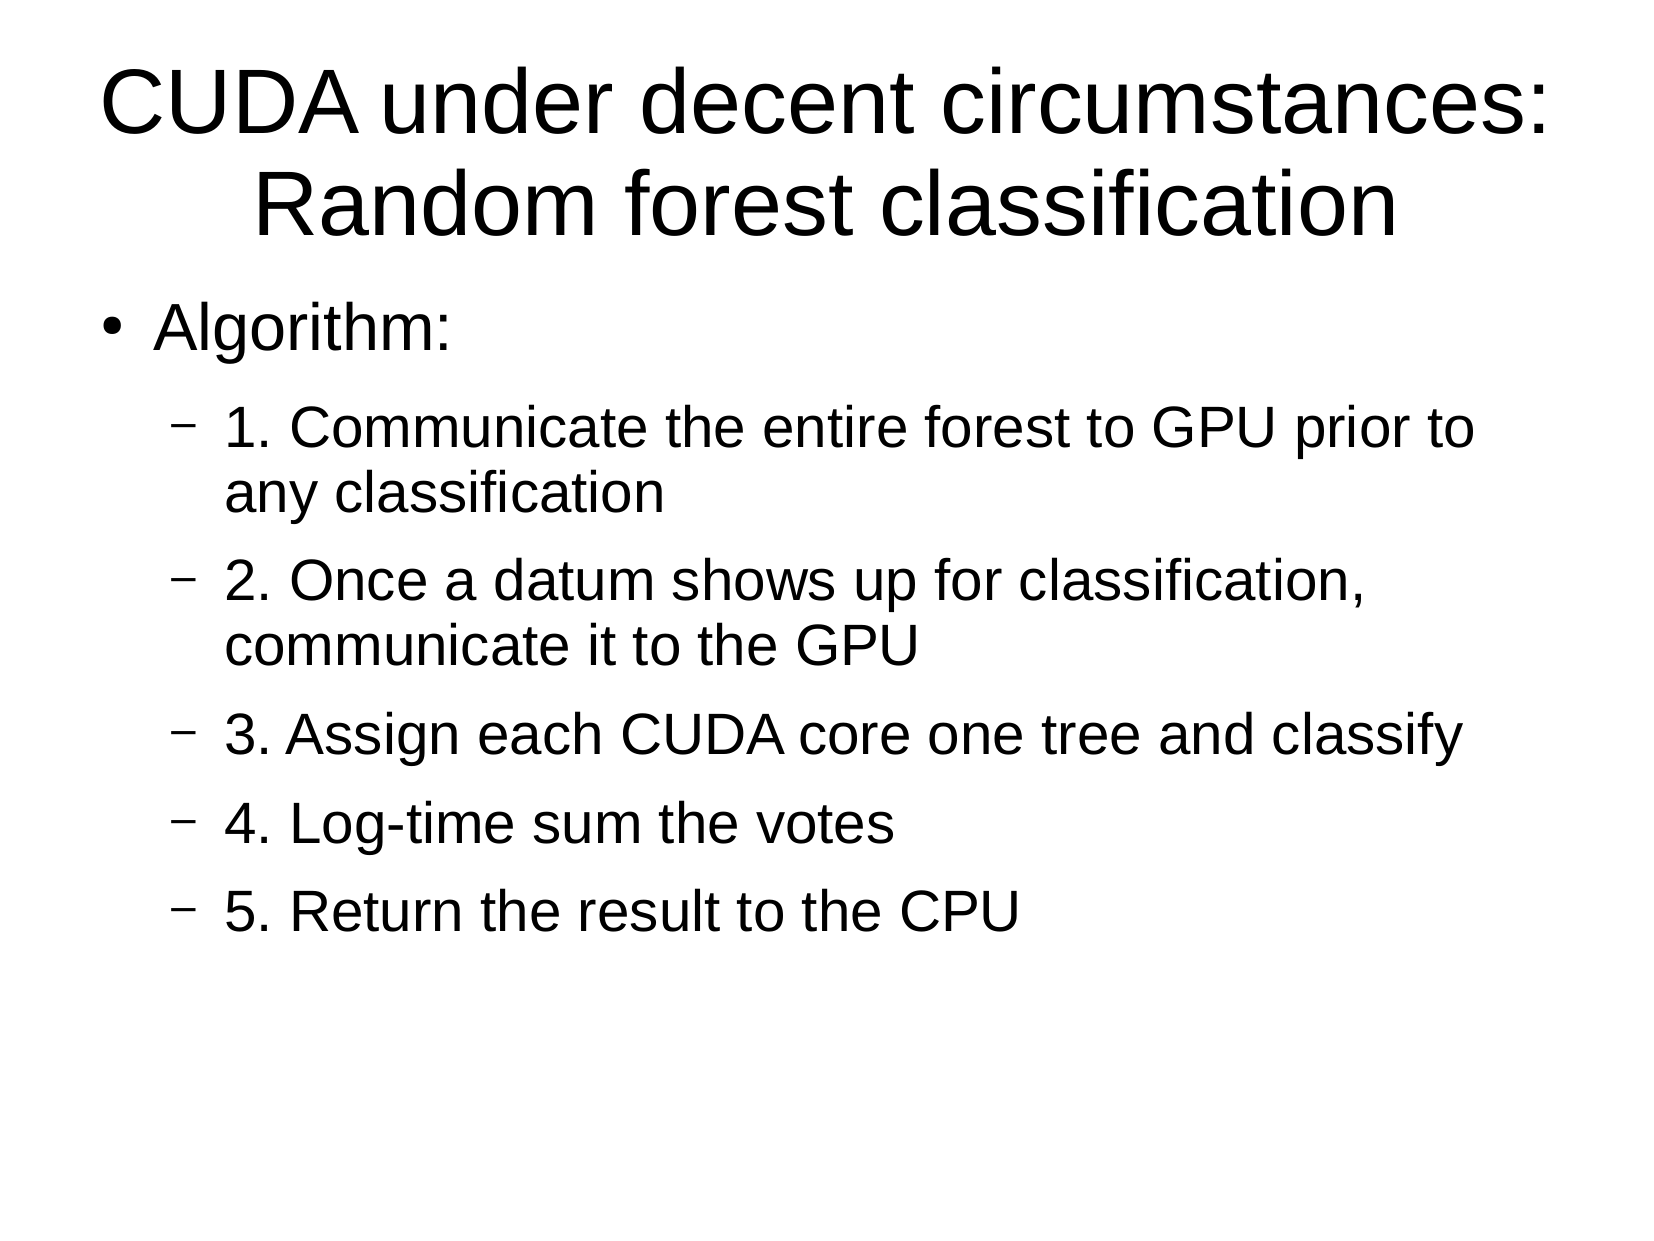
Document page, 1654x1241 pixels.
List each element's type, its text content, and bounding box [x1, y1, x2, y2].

list Algorithm: 1. Communicate the entire forest to GPU prior to any classification 2. Once a datum shows up for classification, communicate it to the GPU 3. Assign each CUDA core one tree and classify 4. Log-time sum the votes 5. Return the result to the CPU [82, 290, 1538, 1010]
title CUDA under decent circumstances: Random forest classification [82, 49, 1571, 257]
